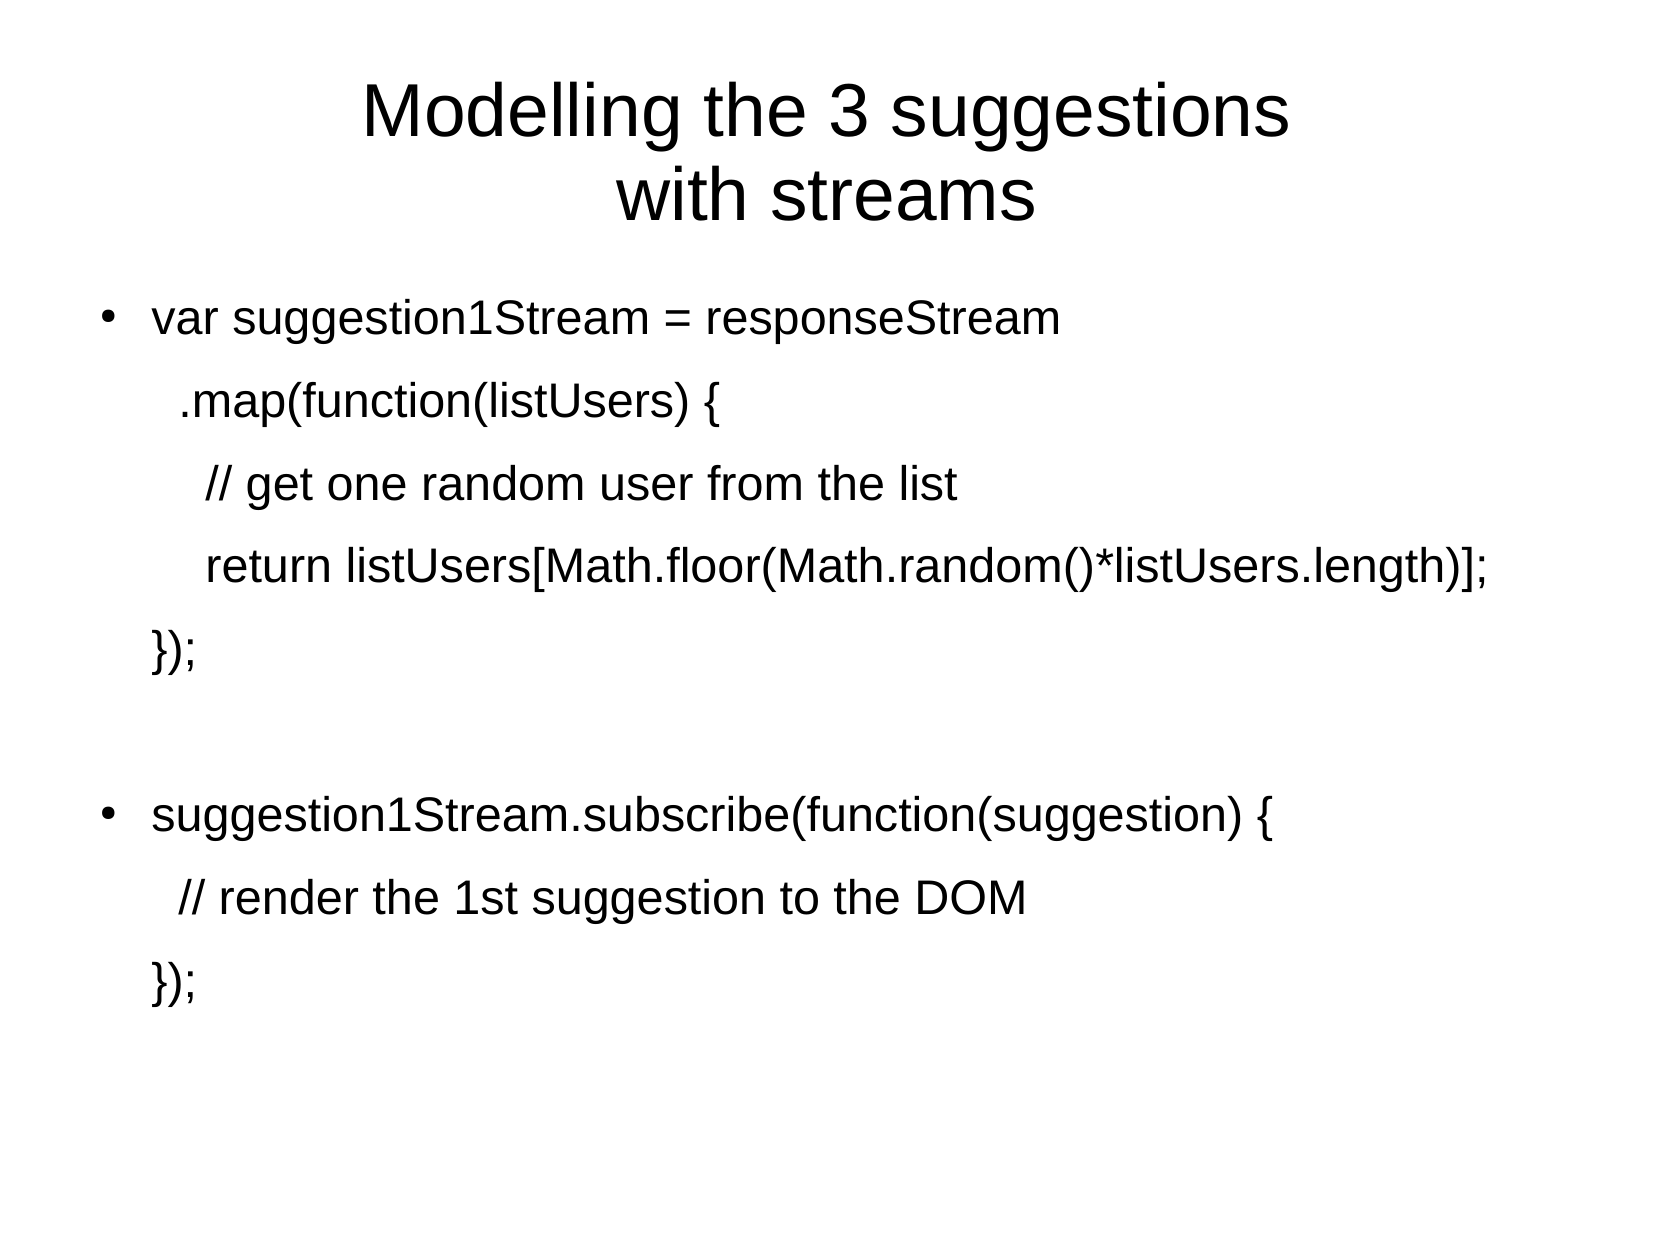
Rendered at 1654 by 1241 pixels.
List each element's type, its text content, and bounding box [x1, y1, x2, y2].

list var suggestion1Stream = responseStream .map(function(listUsers) { // get one random user from the list return listUsers[Math.floor(Math.random()*listUsers.length)]; }); suggestion1Stream.subscribe(function(suggestion) { // render the 1st suggestion to the DOM }); [82, 290, 1571, 1010]
title Modelling the 3 suggestions with streams [82, 49, 1571, 257]
